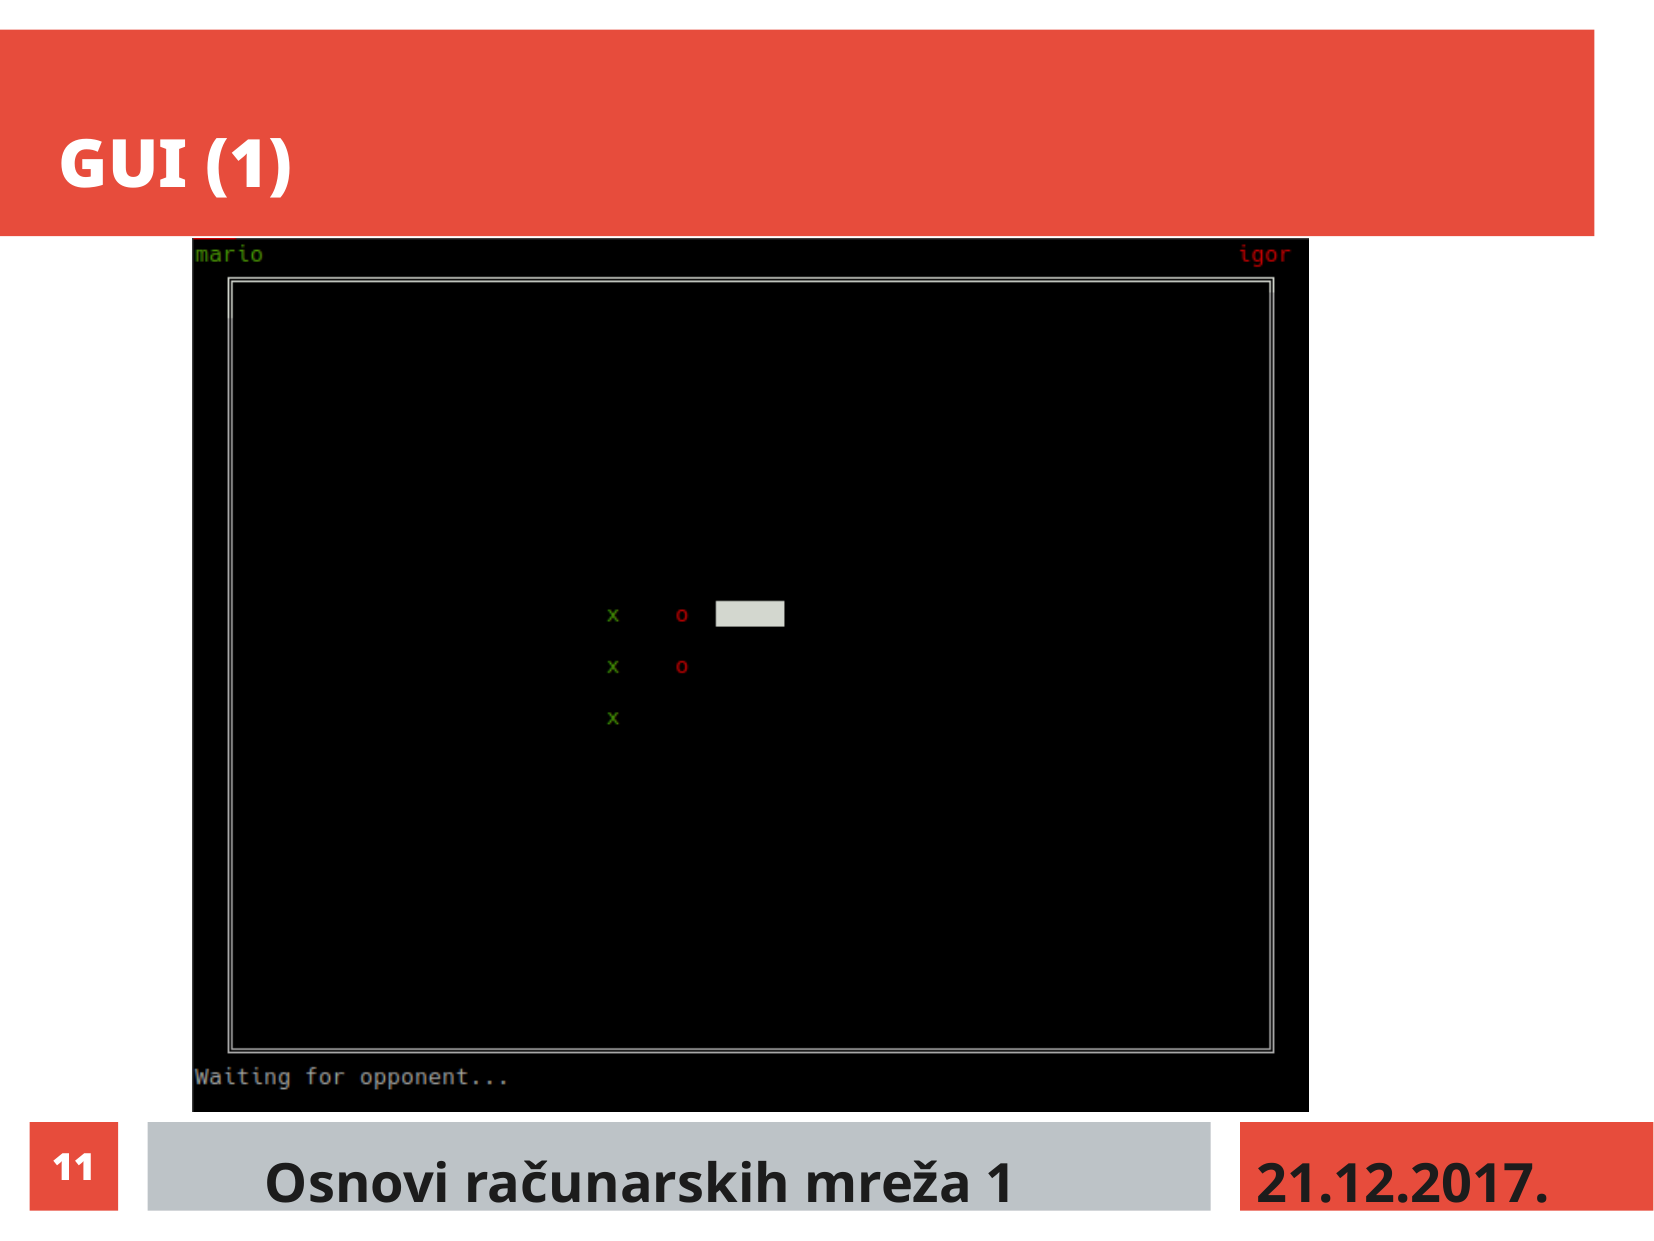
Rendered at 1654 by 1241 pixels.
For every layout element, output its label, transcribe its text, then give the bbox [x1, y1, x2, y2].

picture [192, 238, 1309, 1112]
text_box Osnovi računarskih mreža 1 [265, 1144, 1132, 1205]
title GUI (1) [59, 59, 1595, 207]
text_box 21.12.2017. [1256, 1144, 1634, 1220]
